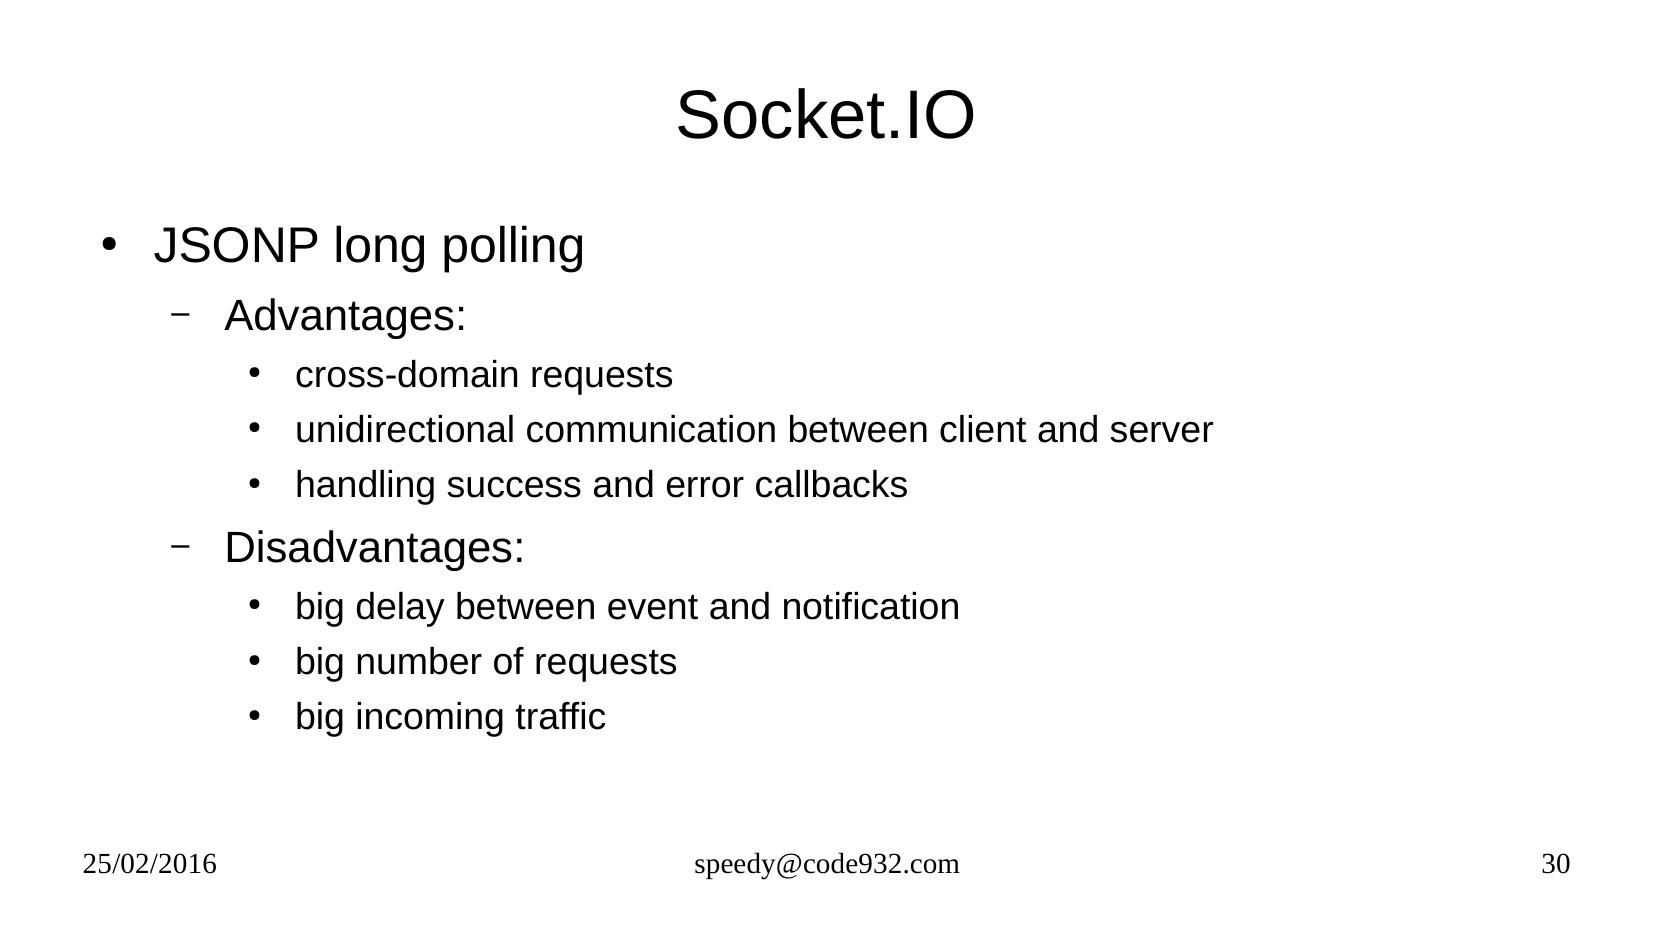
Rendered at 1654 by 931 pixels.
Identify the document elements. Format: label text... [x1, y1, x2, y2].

list JSONP long polling Advantages: cross-domain requests unidirectional communication between client and server handling success and error callbacks Disadvantages: big delay between event and notification big number of requests big incoming traffic [82, 217, 1571, 758]
title Socket.IO [82, 37, 1571, 193]
